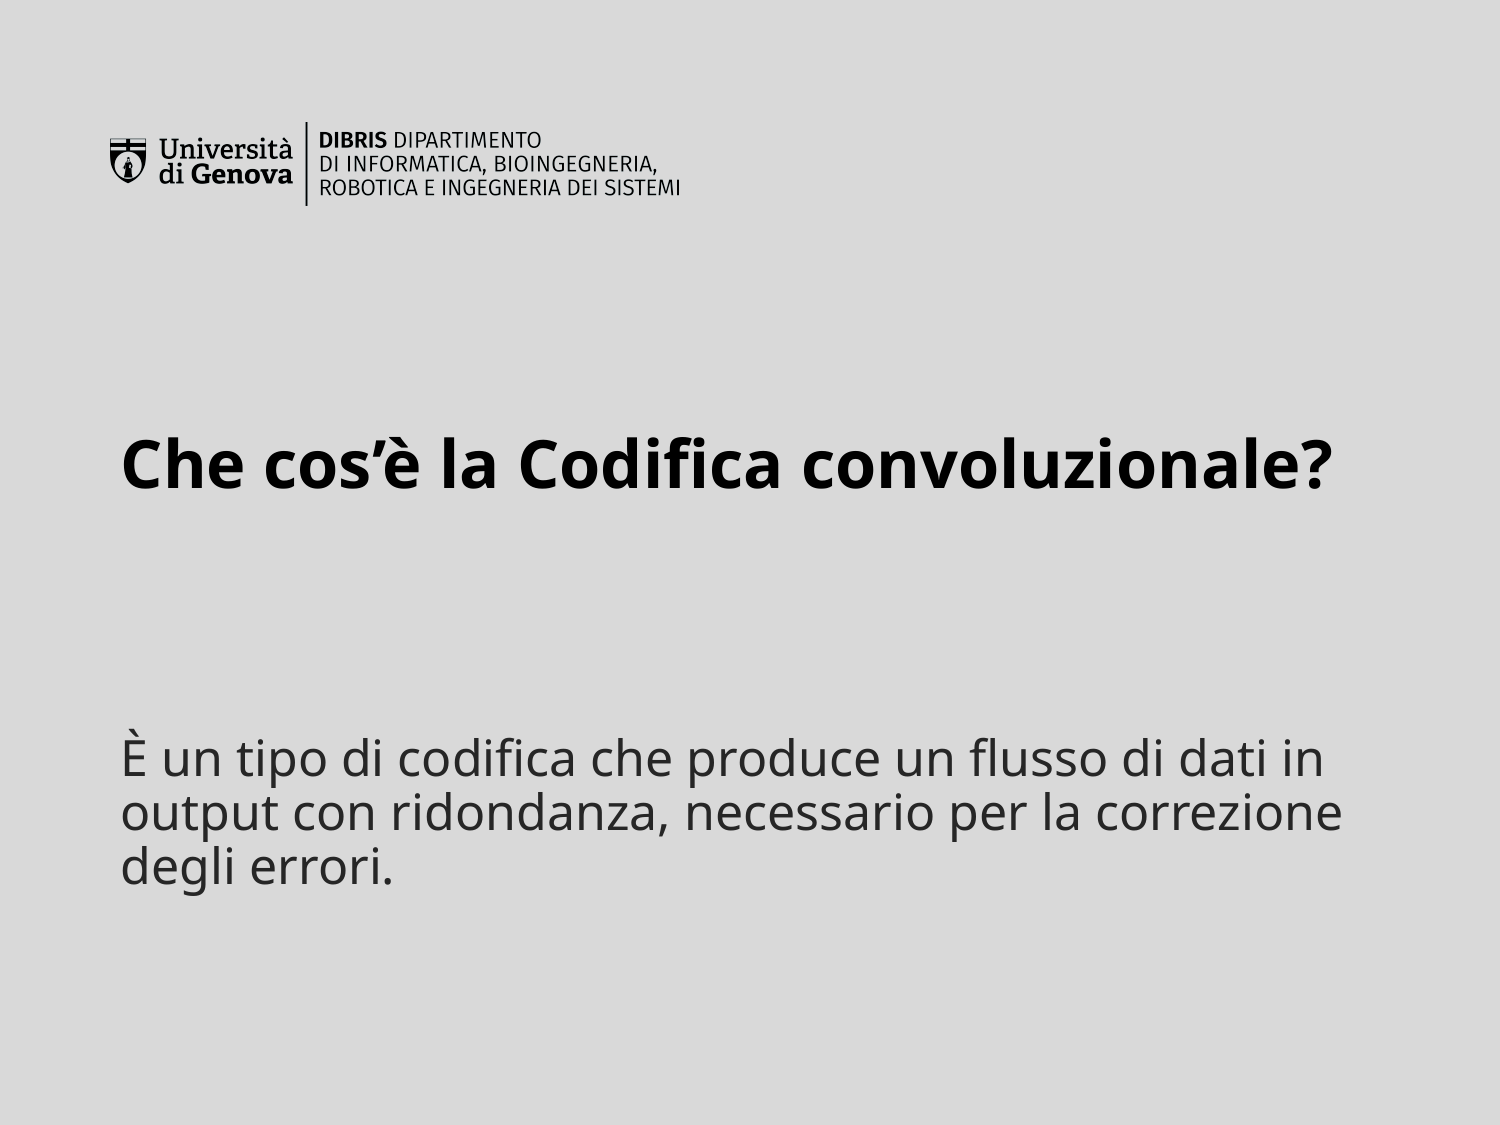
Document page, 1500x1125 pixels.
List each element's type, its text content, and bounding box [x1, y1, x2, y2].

title Che cos’è la Codifica convoluzionale? [105, 262, 1390, 661]
picture [110, 122, 679, 206]
list È un tipo di codifica che produce un flusso di dati in output con ridondanza, necessario per la correzione degli errori. [105, 740, 1390, 889]
